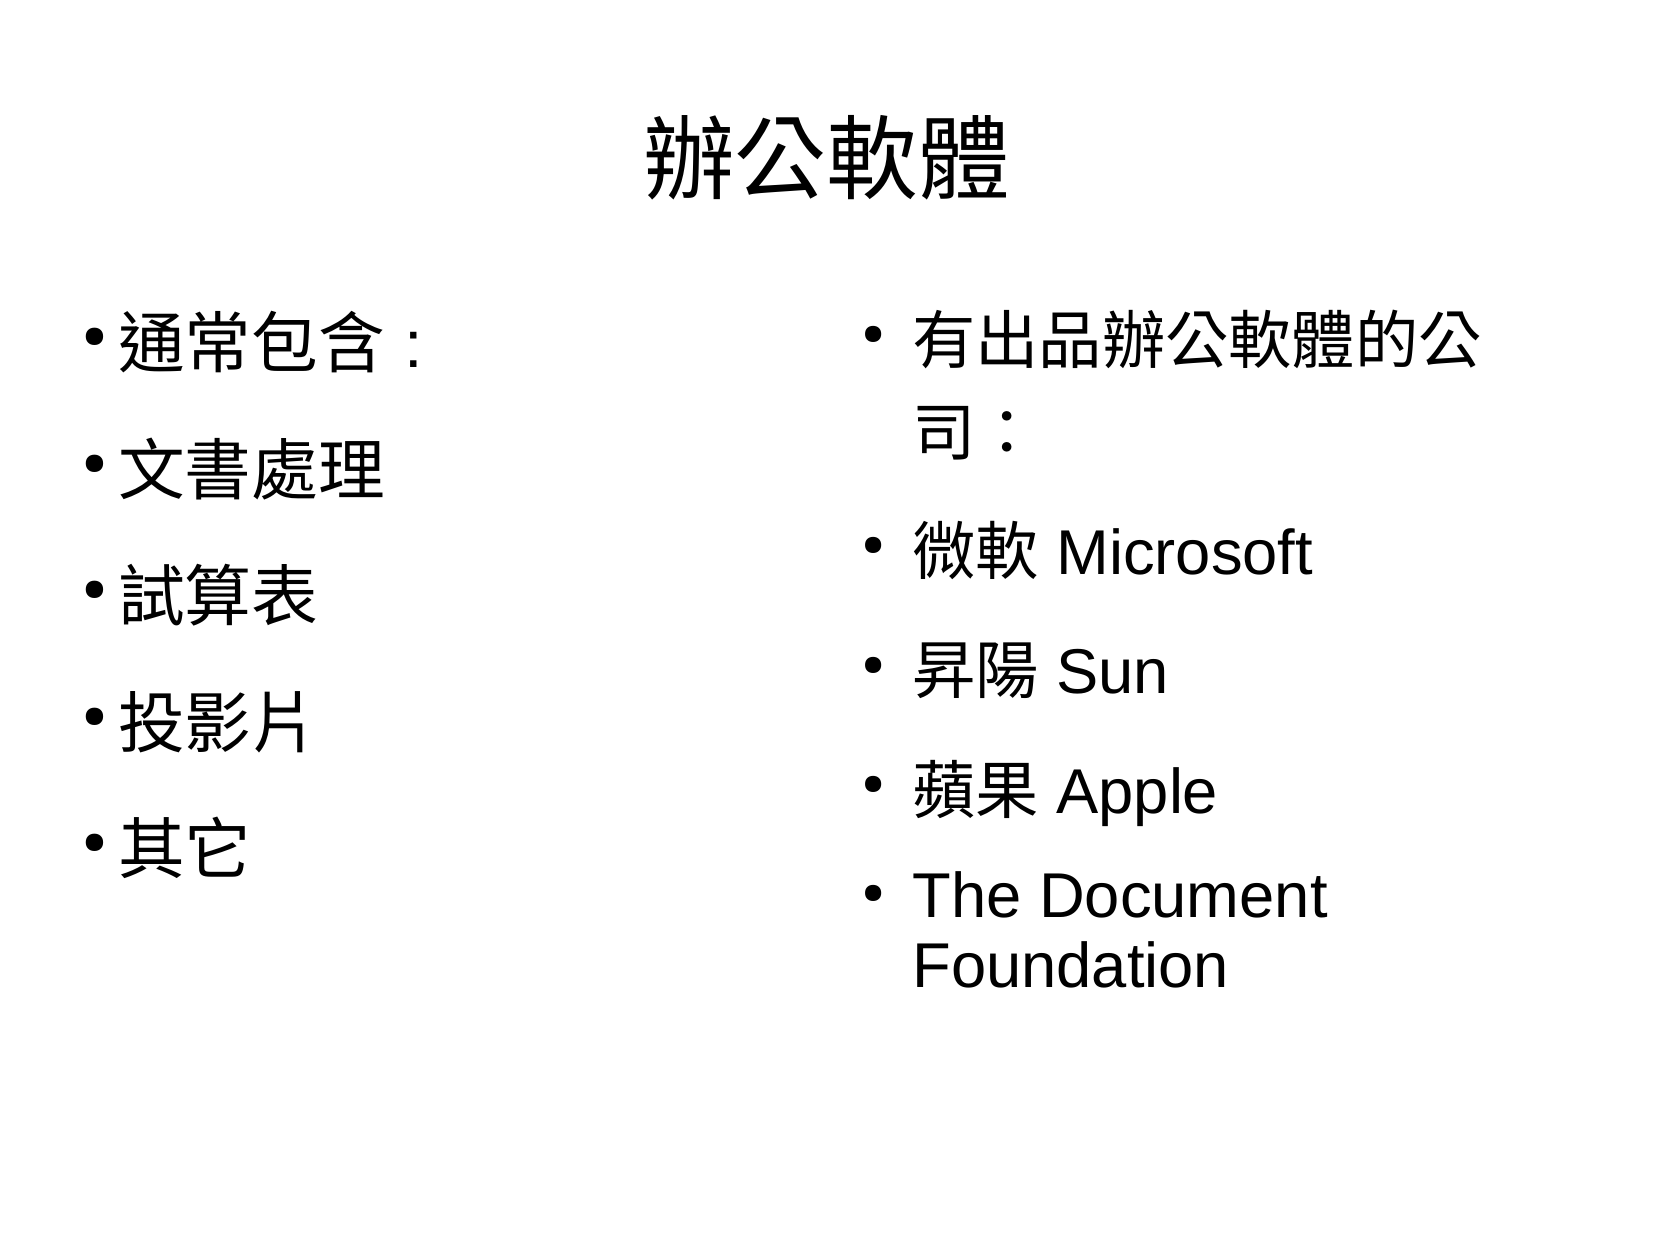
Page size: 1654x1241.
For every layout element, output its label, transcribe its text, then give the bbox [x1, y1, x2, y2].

list 有出品辦公軟體的公司： 微軟Microsoft 昇陽Sun 蘋果Apple The Document Foundation [845, 290, 1572, 1010]
title 辦公軟體 [82, 49, 1571, 257]
list 通常包含: 文書處理 試算表 投影片 其它 [82, 290, 809, 1010]
